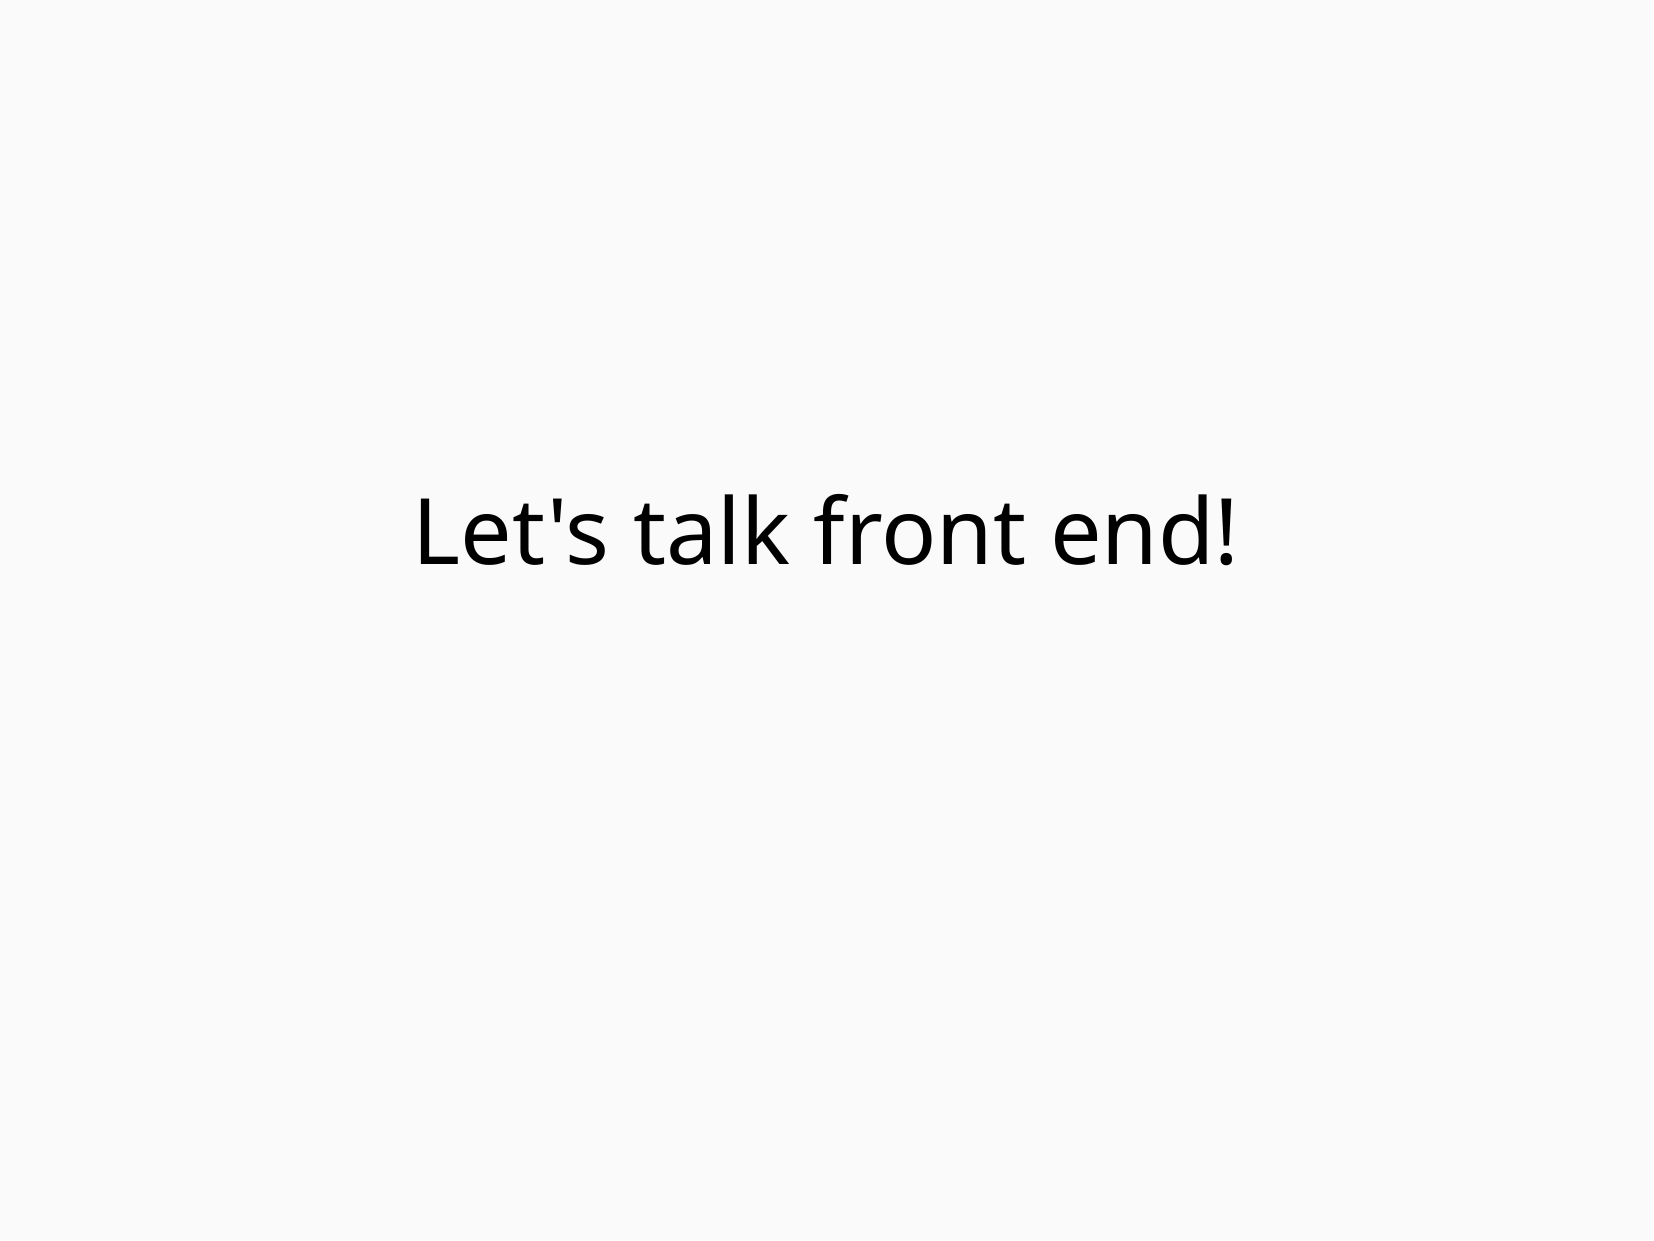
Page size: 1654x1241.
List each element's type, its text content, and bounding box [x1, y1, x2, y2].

subtitle Let's talk front end! [82, 49, 1571, 1010]
